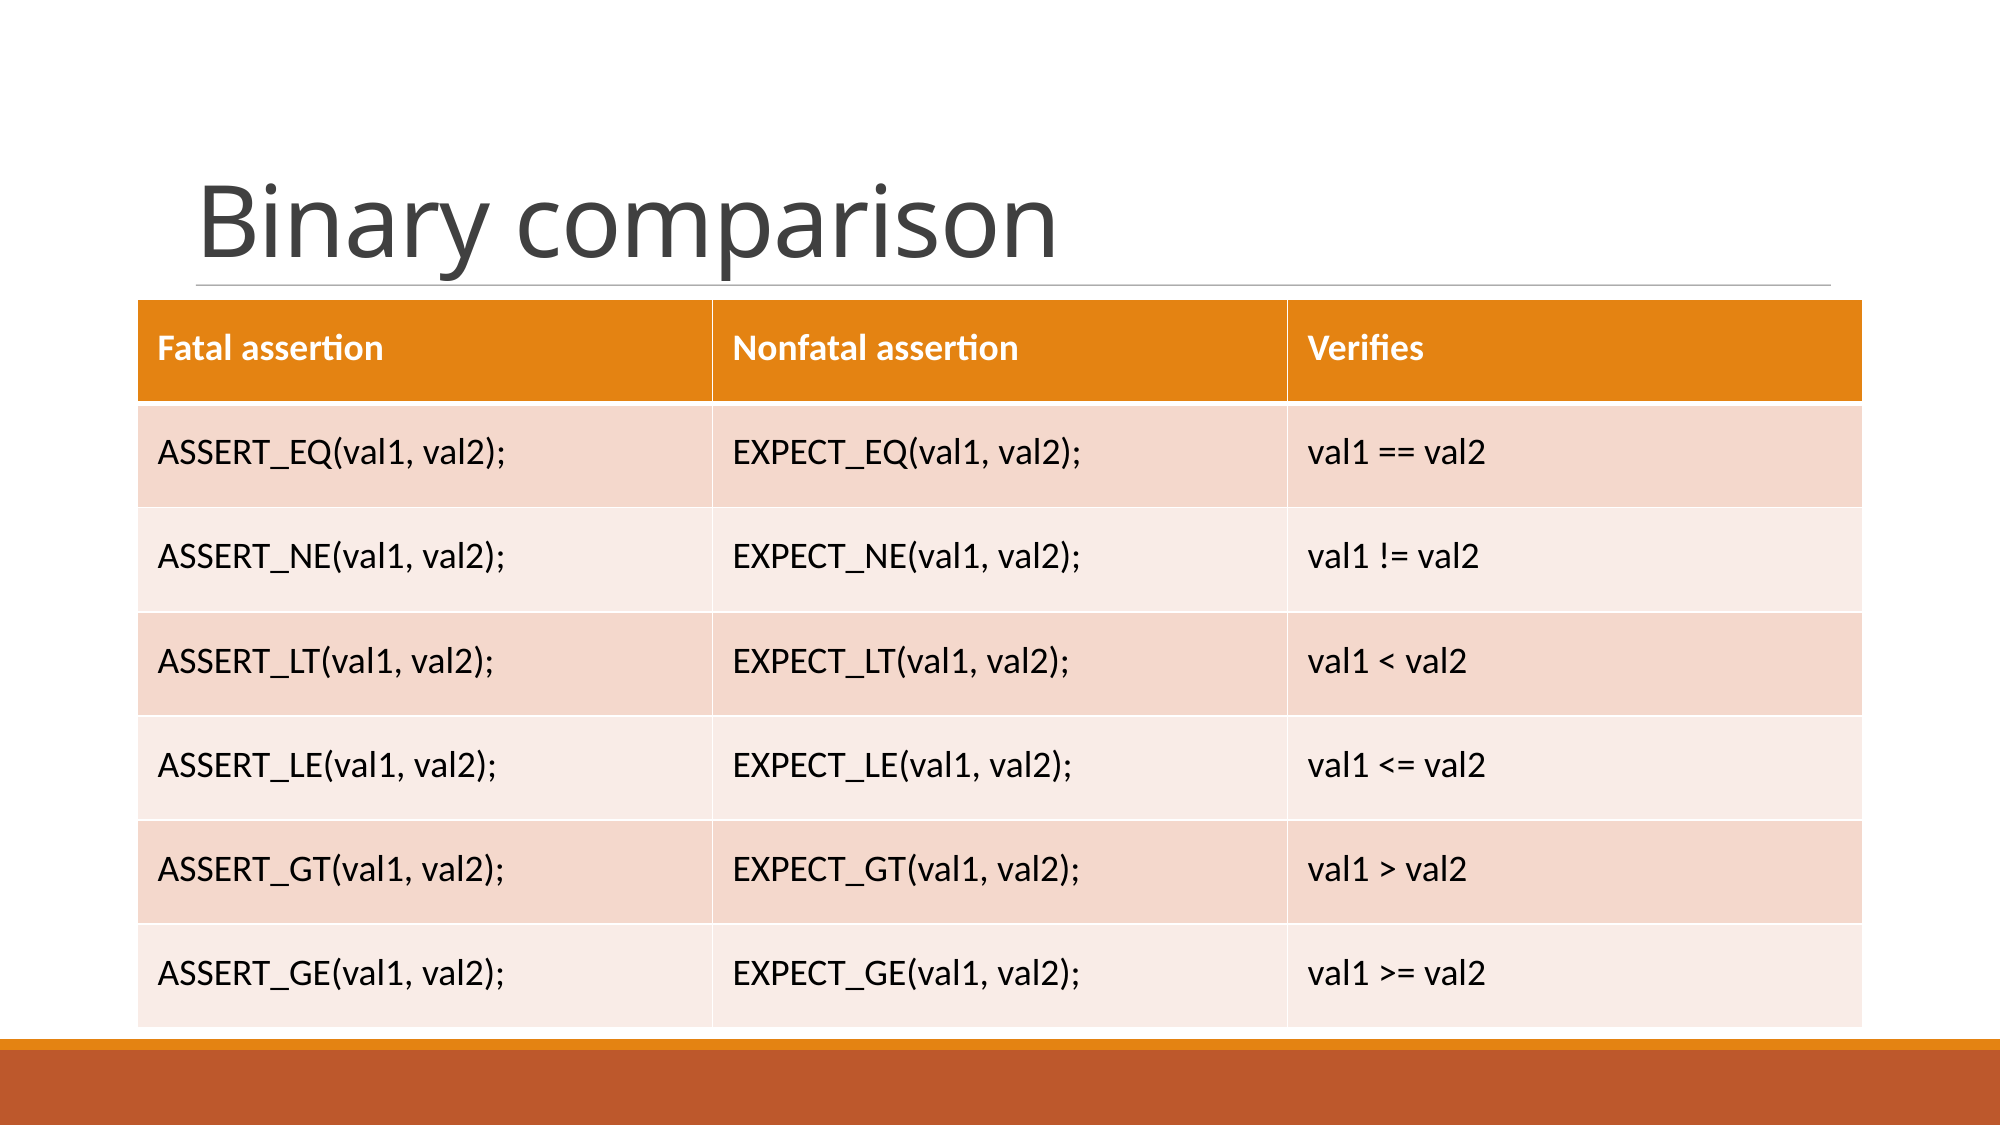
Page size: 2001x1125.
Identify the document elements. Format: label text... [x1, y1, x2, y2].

table_cell ASSERT_GE(val1, val2); [138, 925, 712, 1027]
table_cell EXPECT_EQ(val1, val2); [713, 406, 1287, 507]
table_header Fatal assertion [138, 300, 712, 401]
table_cell val1 <= val2 [1288, 717, 1862, 819]
table_cell val1 < val2 [1288, 613, 1862, 715]
table_cell EXPECT_GE(val1, val2); [713, 925, 1287, 1027]
table_cell EXPECT_GT(val1, val2); [713, 821, 1287, 923]
table_cell val1 >= val2 [1288, 925, 1862, 1027]
title Binary comparison [180, 47, 1830, 285]
table_cell val1 > val2 [1288, 821, 1862, 923]
table_cell ASSERT_NE(val1, val2); [138, 508, 712, 611]
table_cell EXPECT_LE(val1, val2); [713, 717, 1287, 819]
table_cell val1 != val2 [1288, 508, 1862, 611]
table_cell ASSERT_LE(val1, val2); [138, 717, 712, 819]
table_cell ASSERT_LT(val1, val2); [138, 613, 712, 715]
table_header Verifies [1288, 300, 1862, 401]
table_cell val1 == val2 [1288, 406, 1862, 507]
table_cell ASSERT_EQ(val1, val2); [138, 406, 712, 507]
table_cell ASSERT_GT(val1, val2); [138, 821, 712, 923]
table_header Nonfatal assertion [713, 300, 1287, 401]
table_cell EXPECT_LT(val1, val2); [713, 613, 1287, 715]
table_cell EXPECT_NE(val1, val2); [713, 508, 1287, 611]
